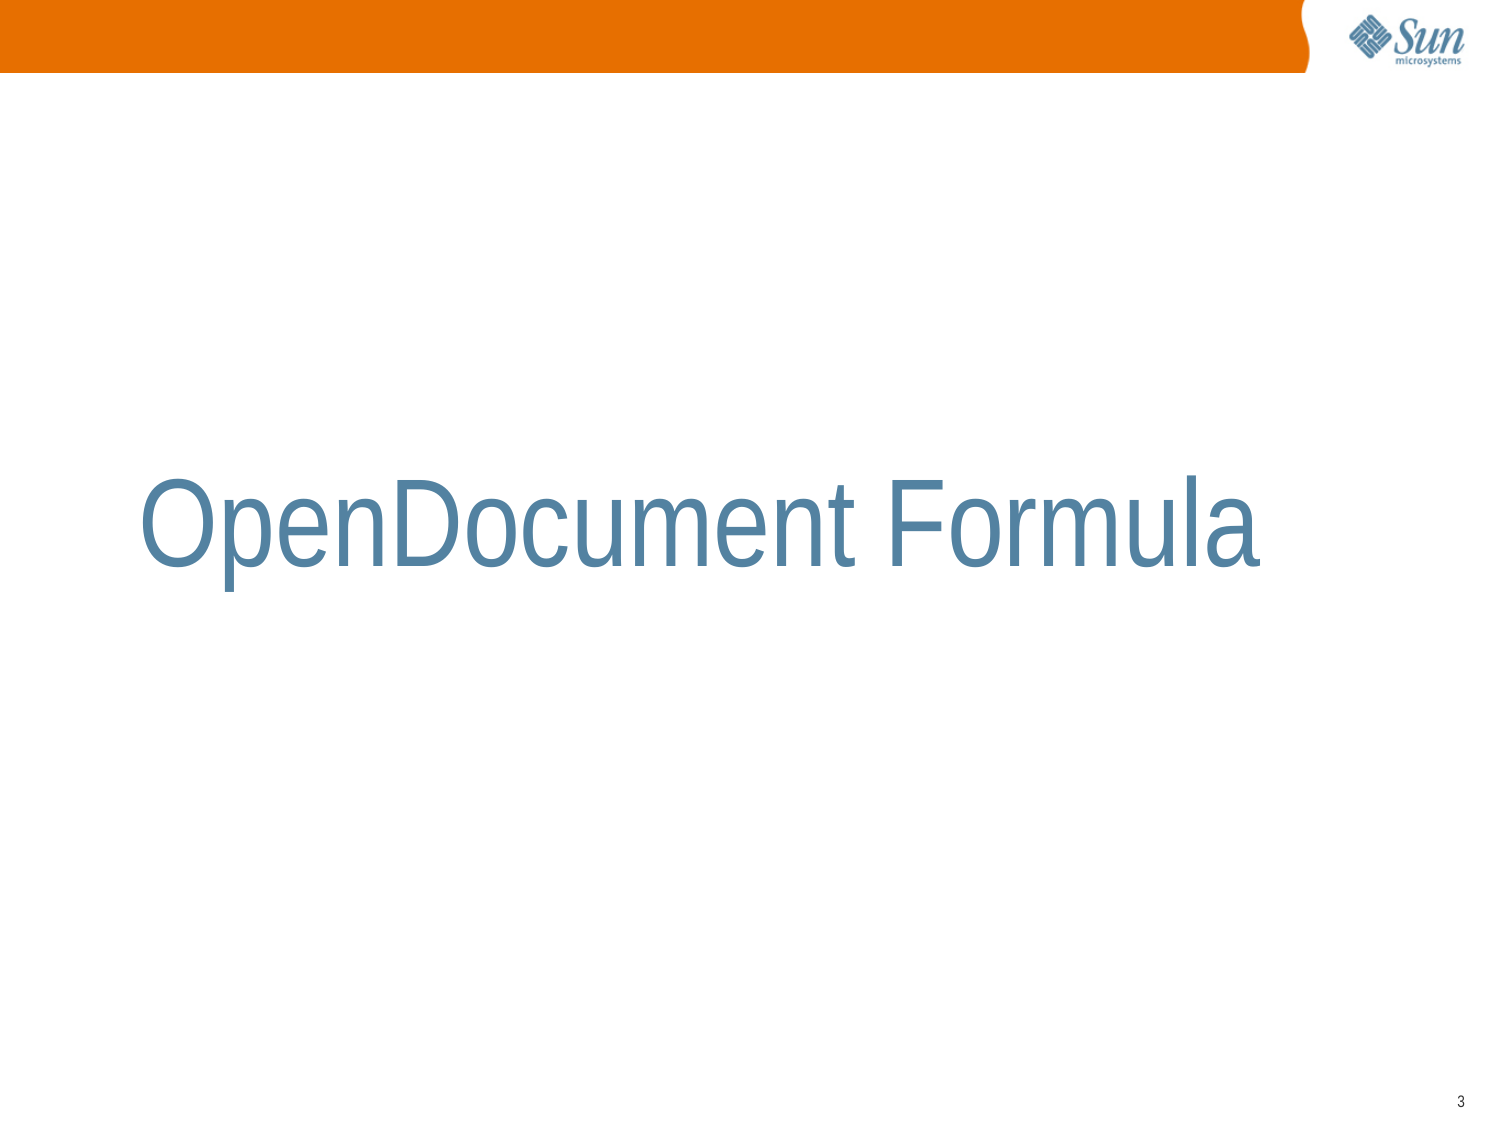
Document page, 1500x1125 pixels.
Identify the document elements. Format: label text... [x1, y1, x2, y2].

text_box OpenDocument Formula [106, 329, 1395, 732]
picture [0, 0, 1500, 73]
